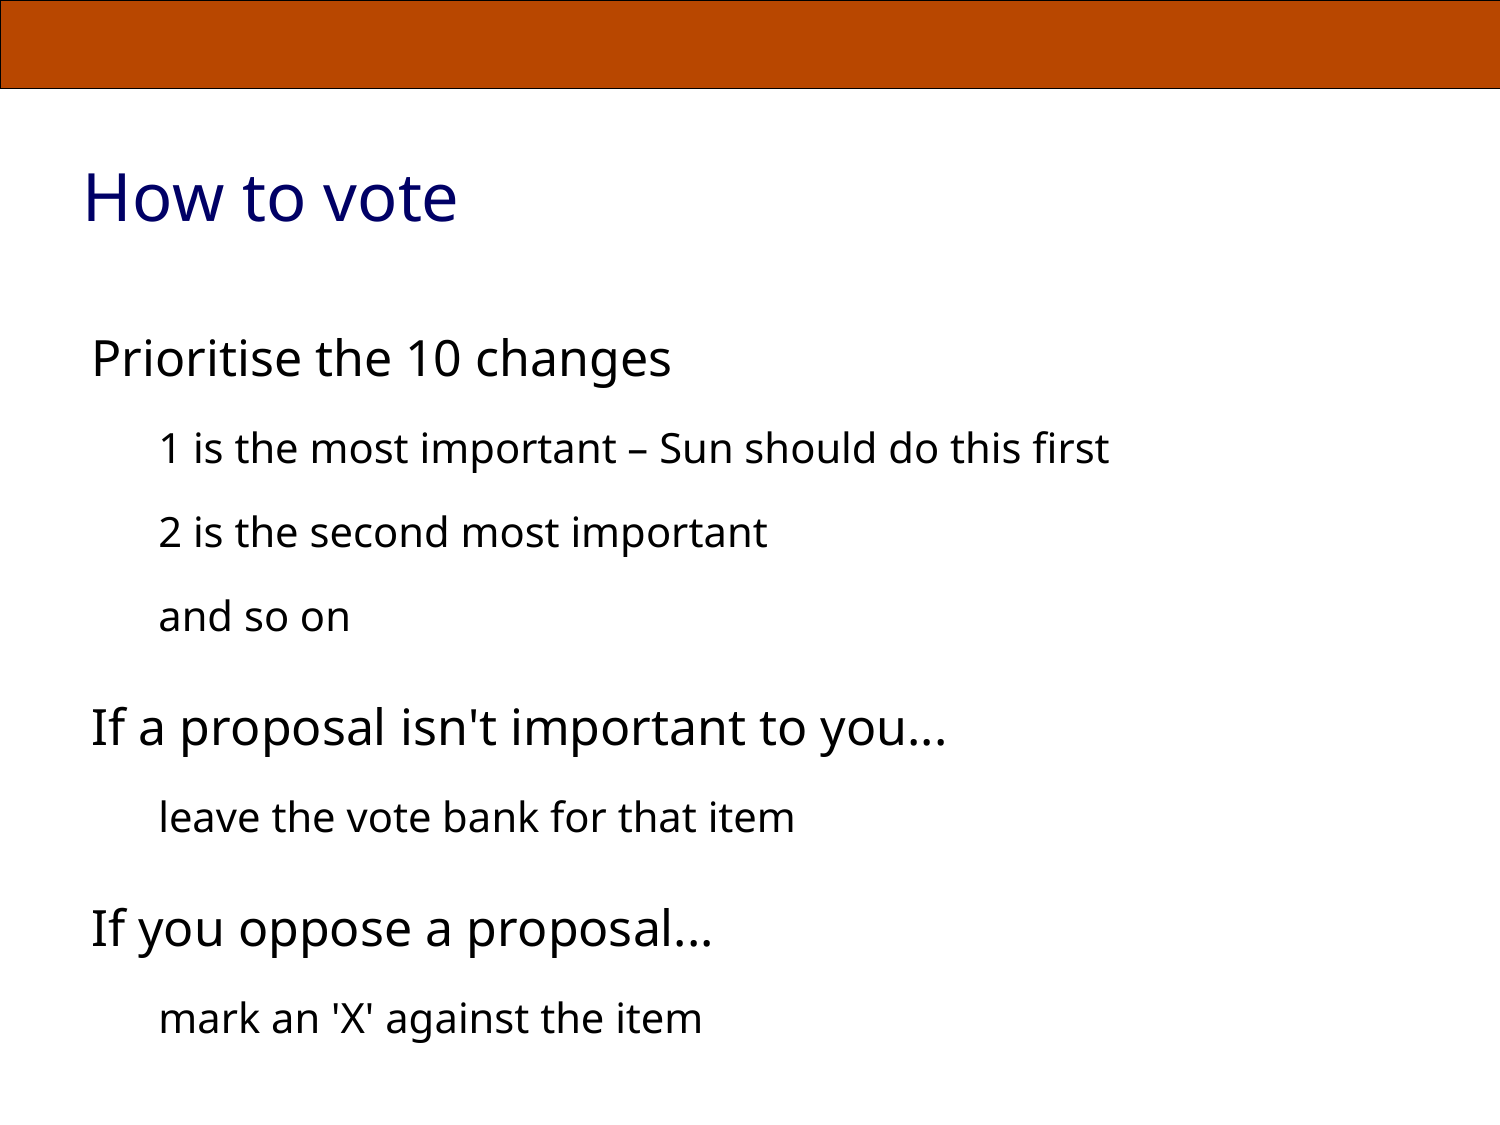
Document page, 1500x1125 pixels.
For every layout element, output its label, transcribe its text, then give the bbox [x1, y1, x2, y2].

list Prioritise the 10 changes 1 is the most important – Sun should do this first 2 is the second most important and so on If a proposal isn't important to you... leave the vote bank for that item If you oppose a proposal... mark an 'X' against the item [75, 298, 1425, 1034]
title How to vote [74, 105, 1423, 249]
